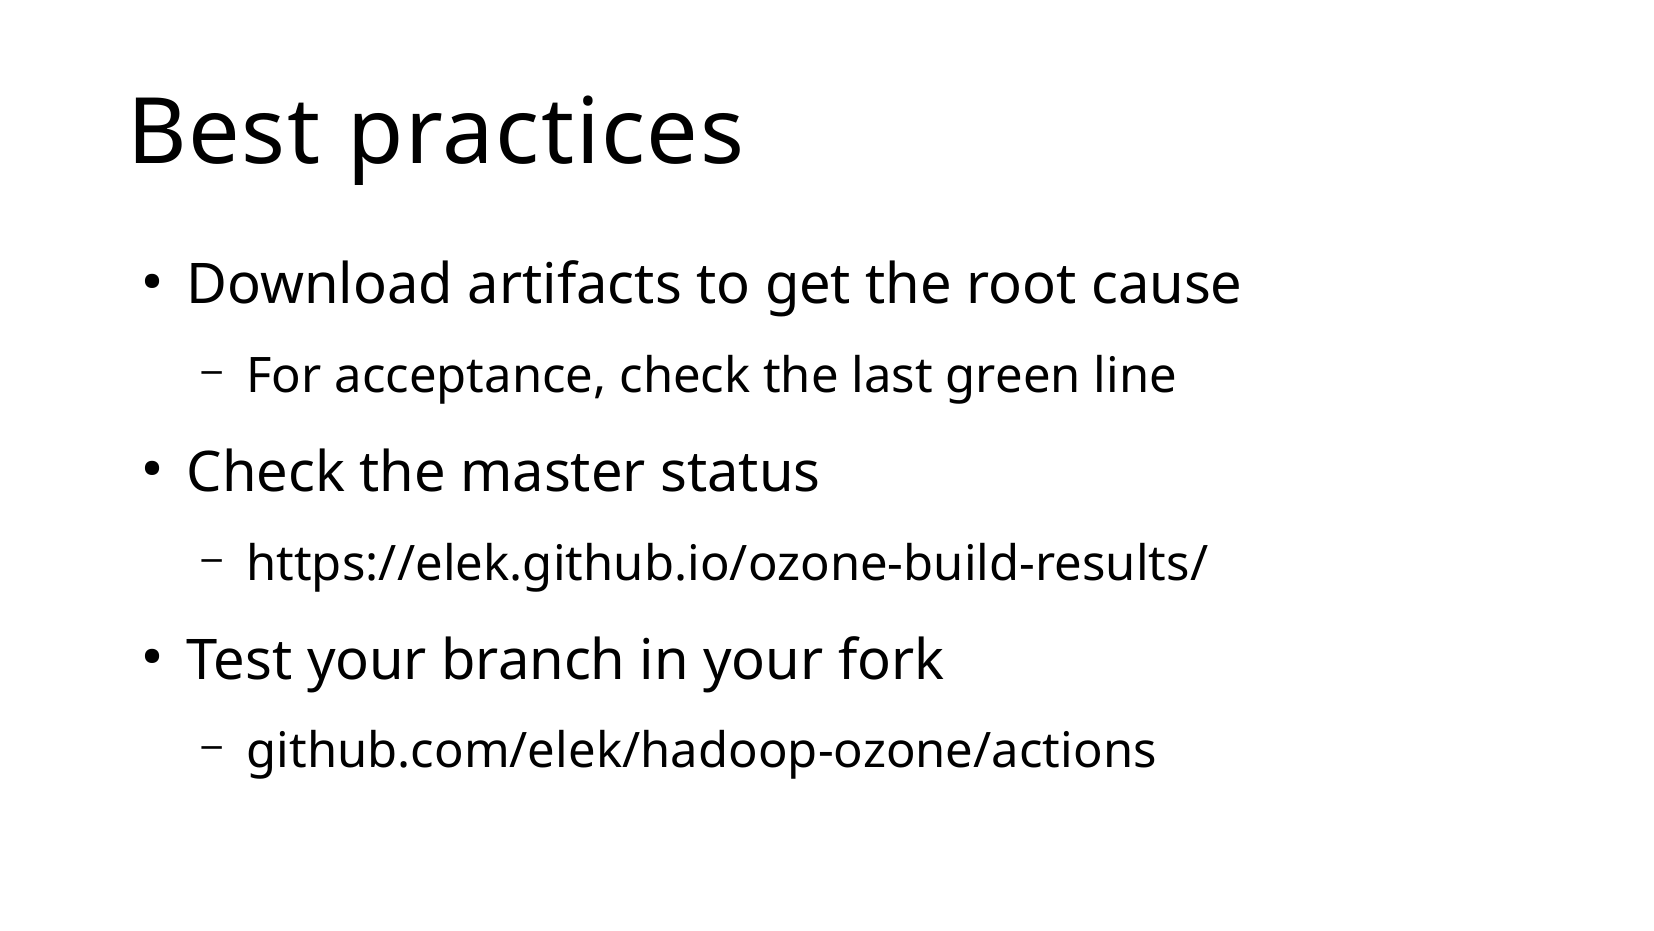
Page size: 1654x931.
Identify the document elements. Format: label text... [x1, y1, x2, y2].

title Best practices [127, 69, 1527, 187]
list Download artifacts to get the root cause For acceptance, check the last green line Check the master status https://elek.github.io/ozone-build-results/ Test your branch in your fork github.com/elek/hadoop-ozone/actions [127, 244, 1527, 784]
